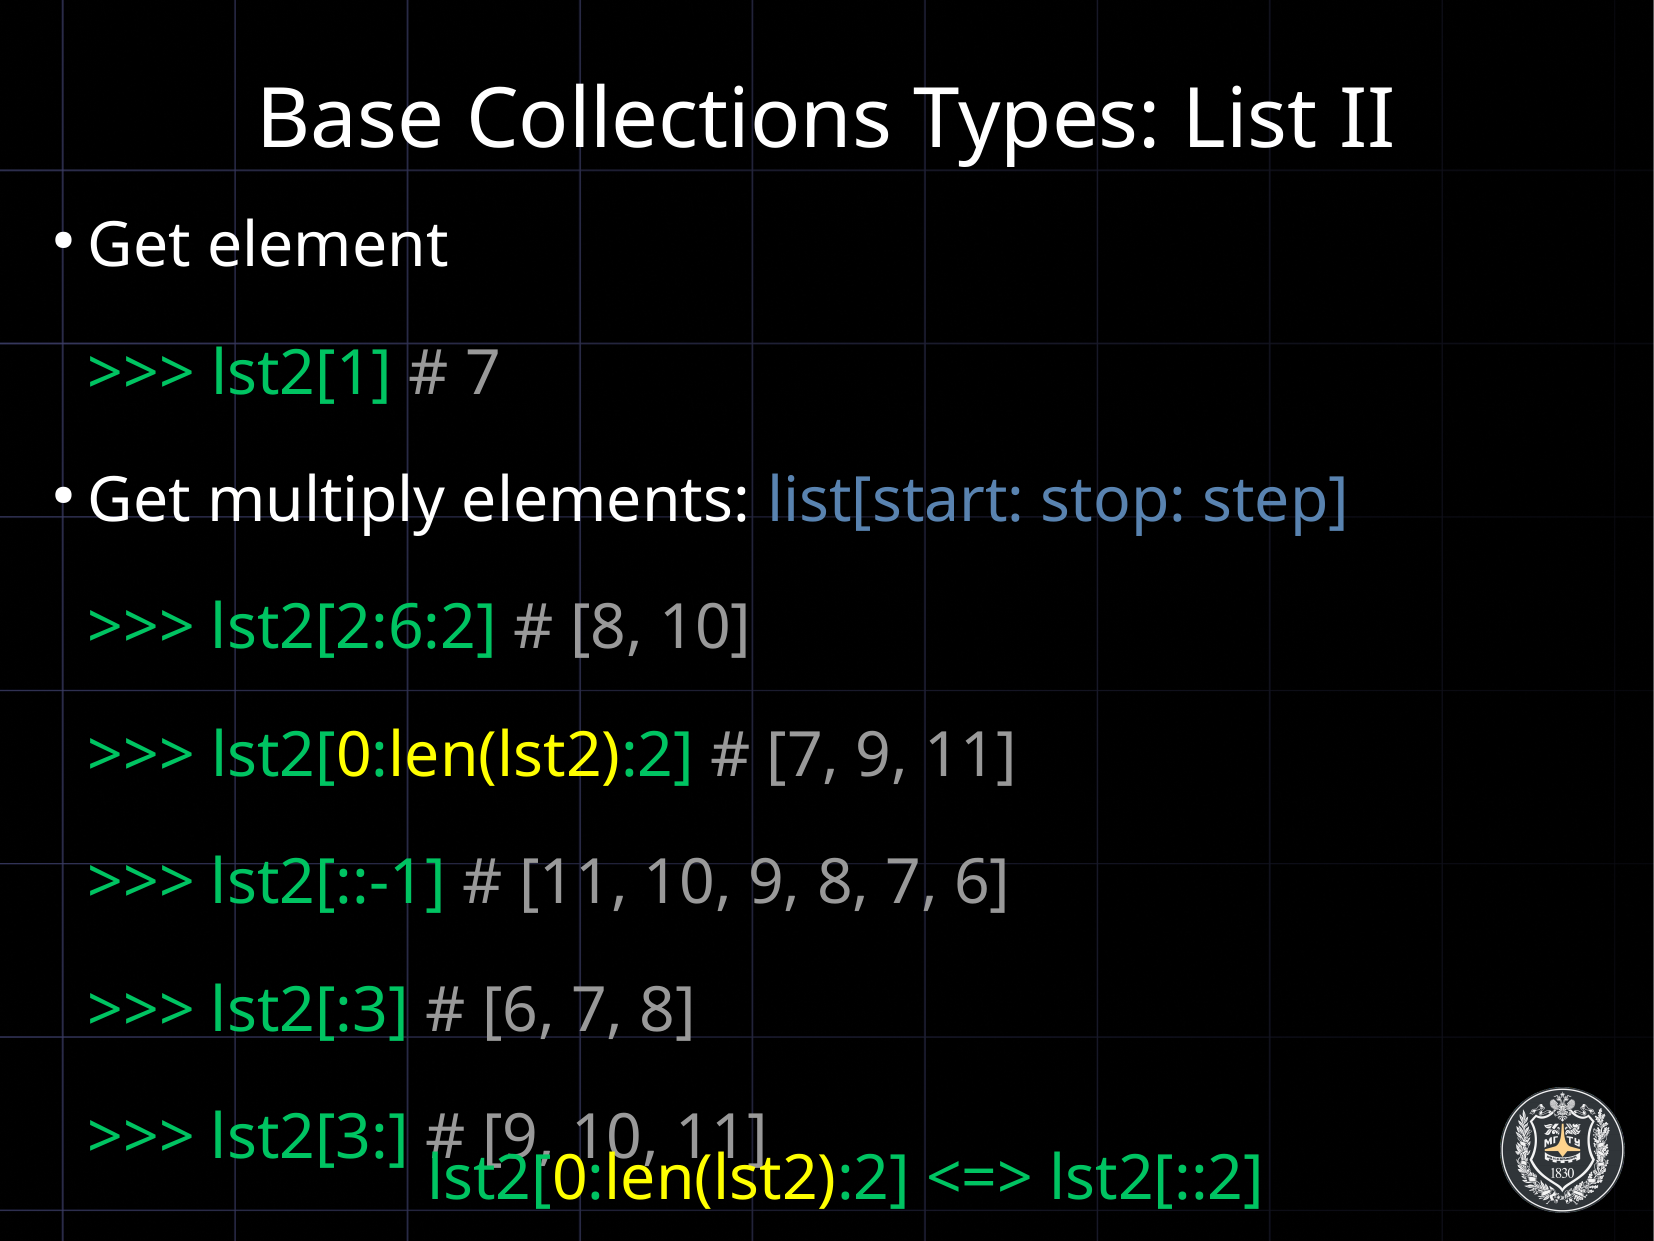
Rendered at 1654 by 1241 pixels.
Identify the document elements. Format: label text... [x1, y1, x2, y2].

picture [0, 0, 1654, 1241]
title Base Collections Types: List II [82, 37, 1571, 193]
text_box Get element >>> lst2[1] # 7 Get multiply elements: list[start: stop: step] >>> lst2[2:6:2] # [8, 10] >>> lst2[0:len(lst2):2] # [7, 9, 11] >>> lst2[::-1] # [11, 10, 9, 8, 7, 6] >>> lst2[:3] # [6, 7, 8] >>> lst2[3:] # [9, 10, 11] [37, 150, 1538, 1148]
text_box lst2[0:len(lst2):2] <=> lst2[::2] [412, 1125, 1463, 1238]
